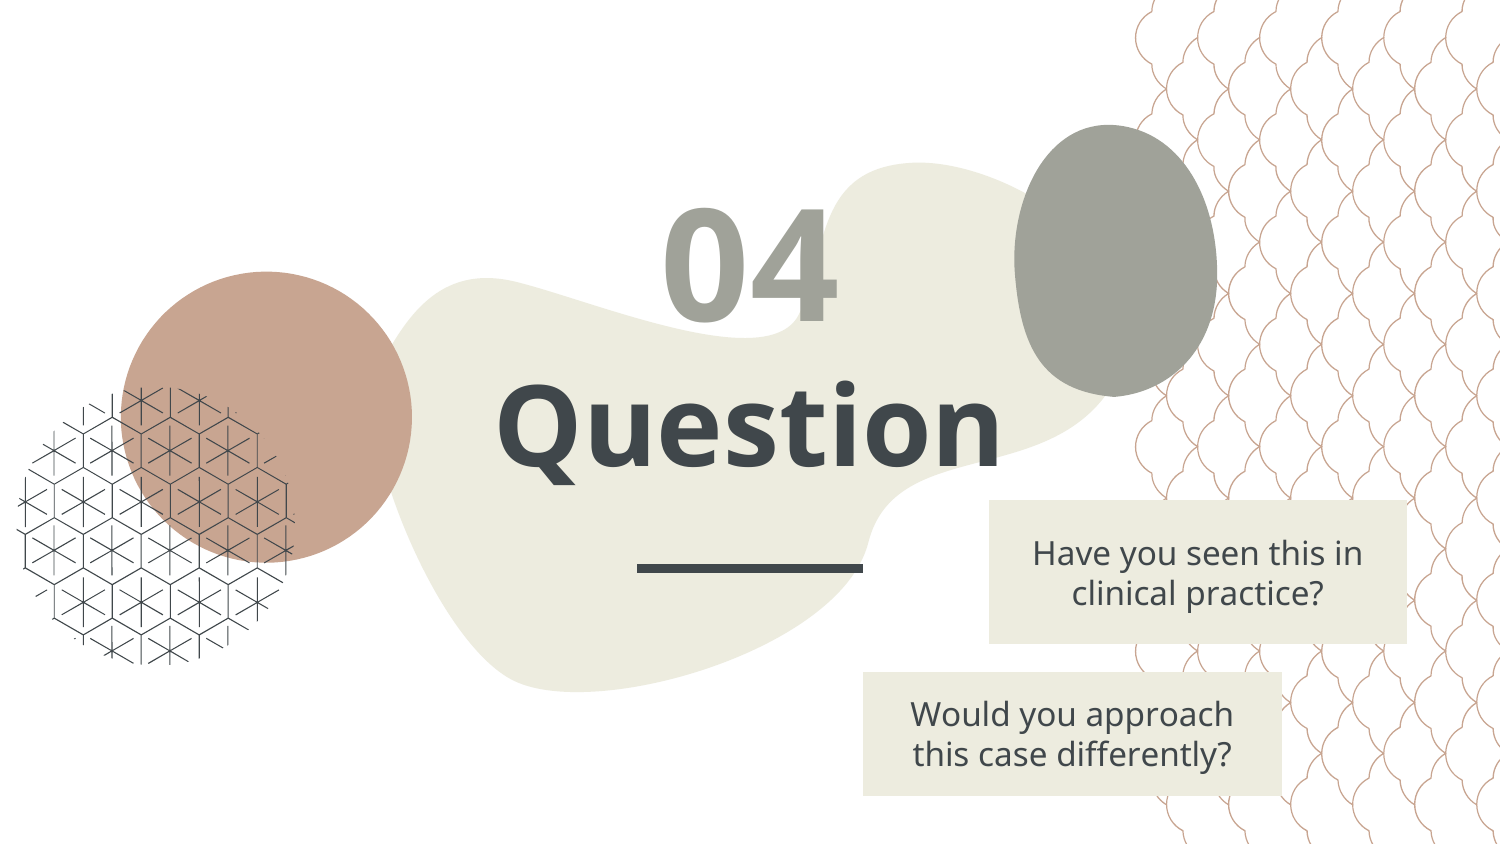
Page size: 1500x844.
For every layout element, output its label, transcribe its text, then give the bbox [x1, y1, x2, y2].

title 04 [331, 150, 1169, 350]
text_box Would you approach this case differently? [863, 672, 1282, 796]
text_box [637, 564, 863, 573]
title Question [331, 350, 1169, 521]
text_box Have you seen this in clinical practice? [989, 500, 1407, 644]
